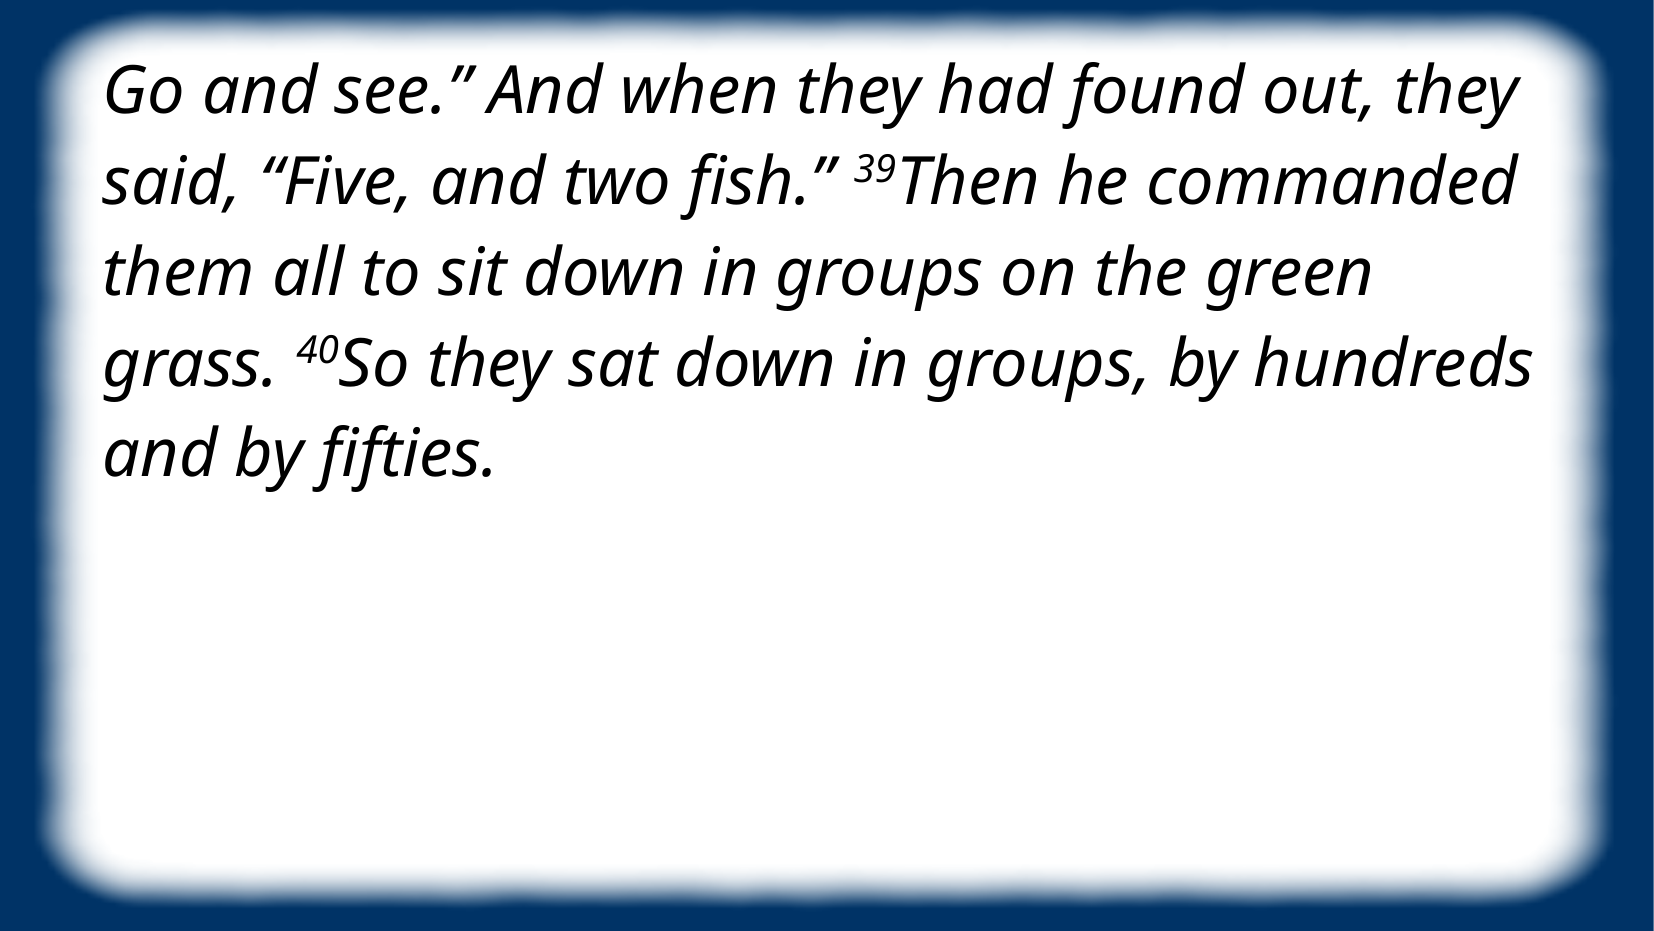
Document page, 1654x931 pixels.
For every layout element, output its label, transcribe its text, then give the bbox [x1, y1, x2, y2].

picture [0, 0, 1654, 931]
text_box Go and see.” And when they had found out, they said, “Five, and two fish.” 39Then he commanded them all to sit down in groups on the green grass. 40So they sat down in groups, by hundreds and by fifties. [87, 35, 1573, 494]
